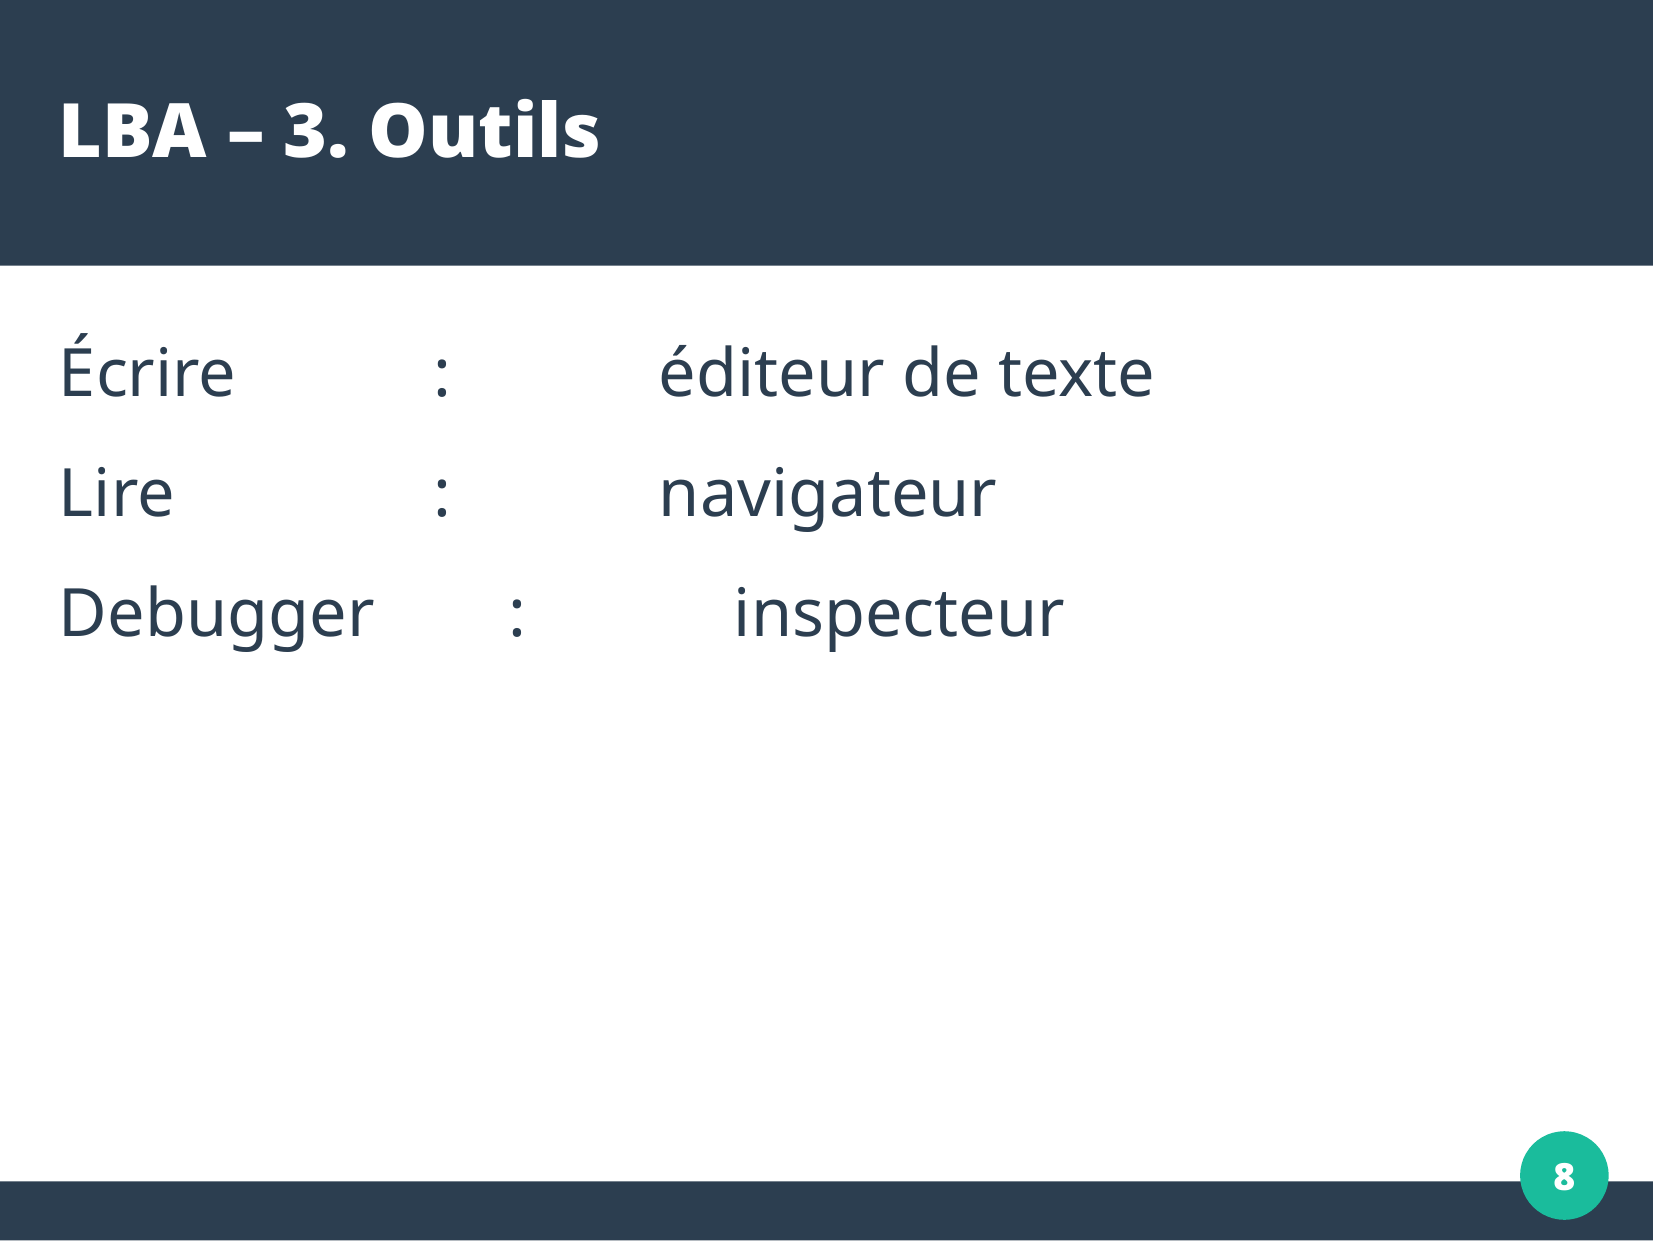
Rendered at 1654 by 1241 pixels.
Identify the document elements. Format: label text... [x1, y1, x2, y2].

title LBA – 3. Outils [58, 49, 1594, 207]
list Écrire : éditeur de texte Lire : navigateur Debugger : inspecteur [58, 324, 1594, 1152]
